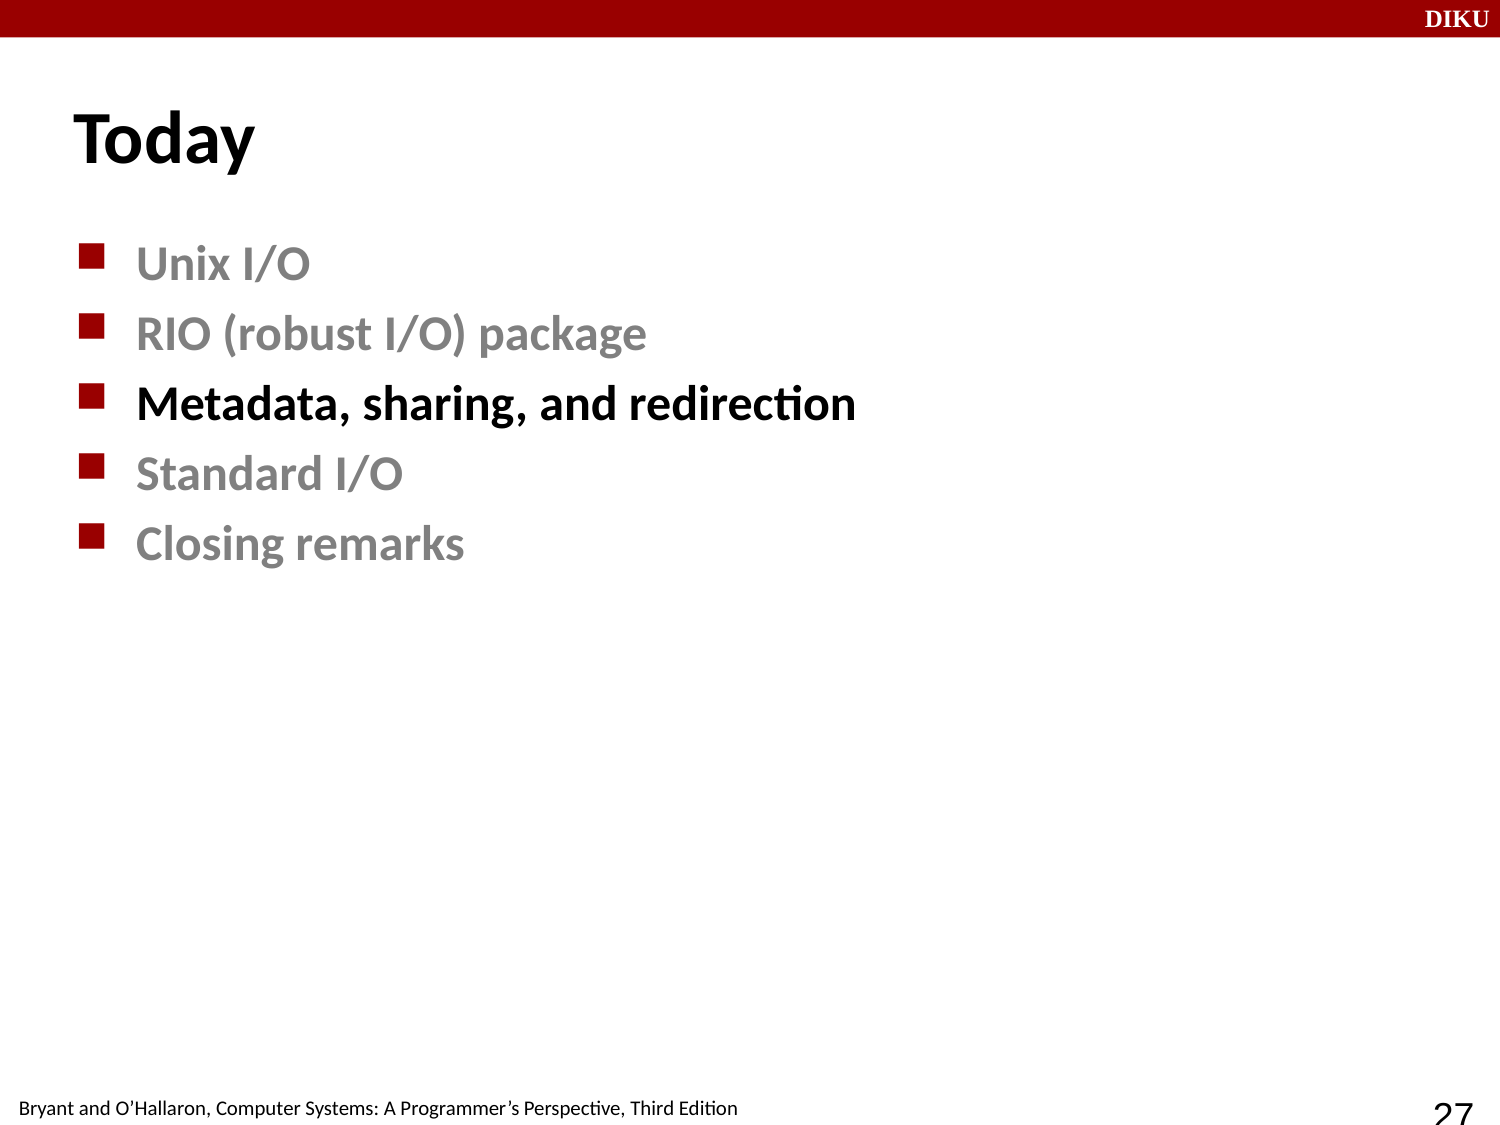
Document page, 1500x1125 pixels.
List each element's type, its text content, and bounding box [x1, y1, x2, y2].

text_box Unix I/O RIO (robust I/O) package Metadata, sharing, and redirection Standard I/O Closing remarks [65, 223, 1361, 1039]
text_box Today [58, 71, 1304, 197]
